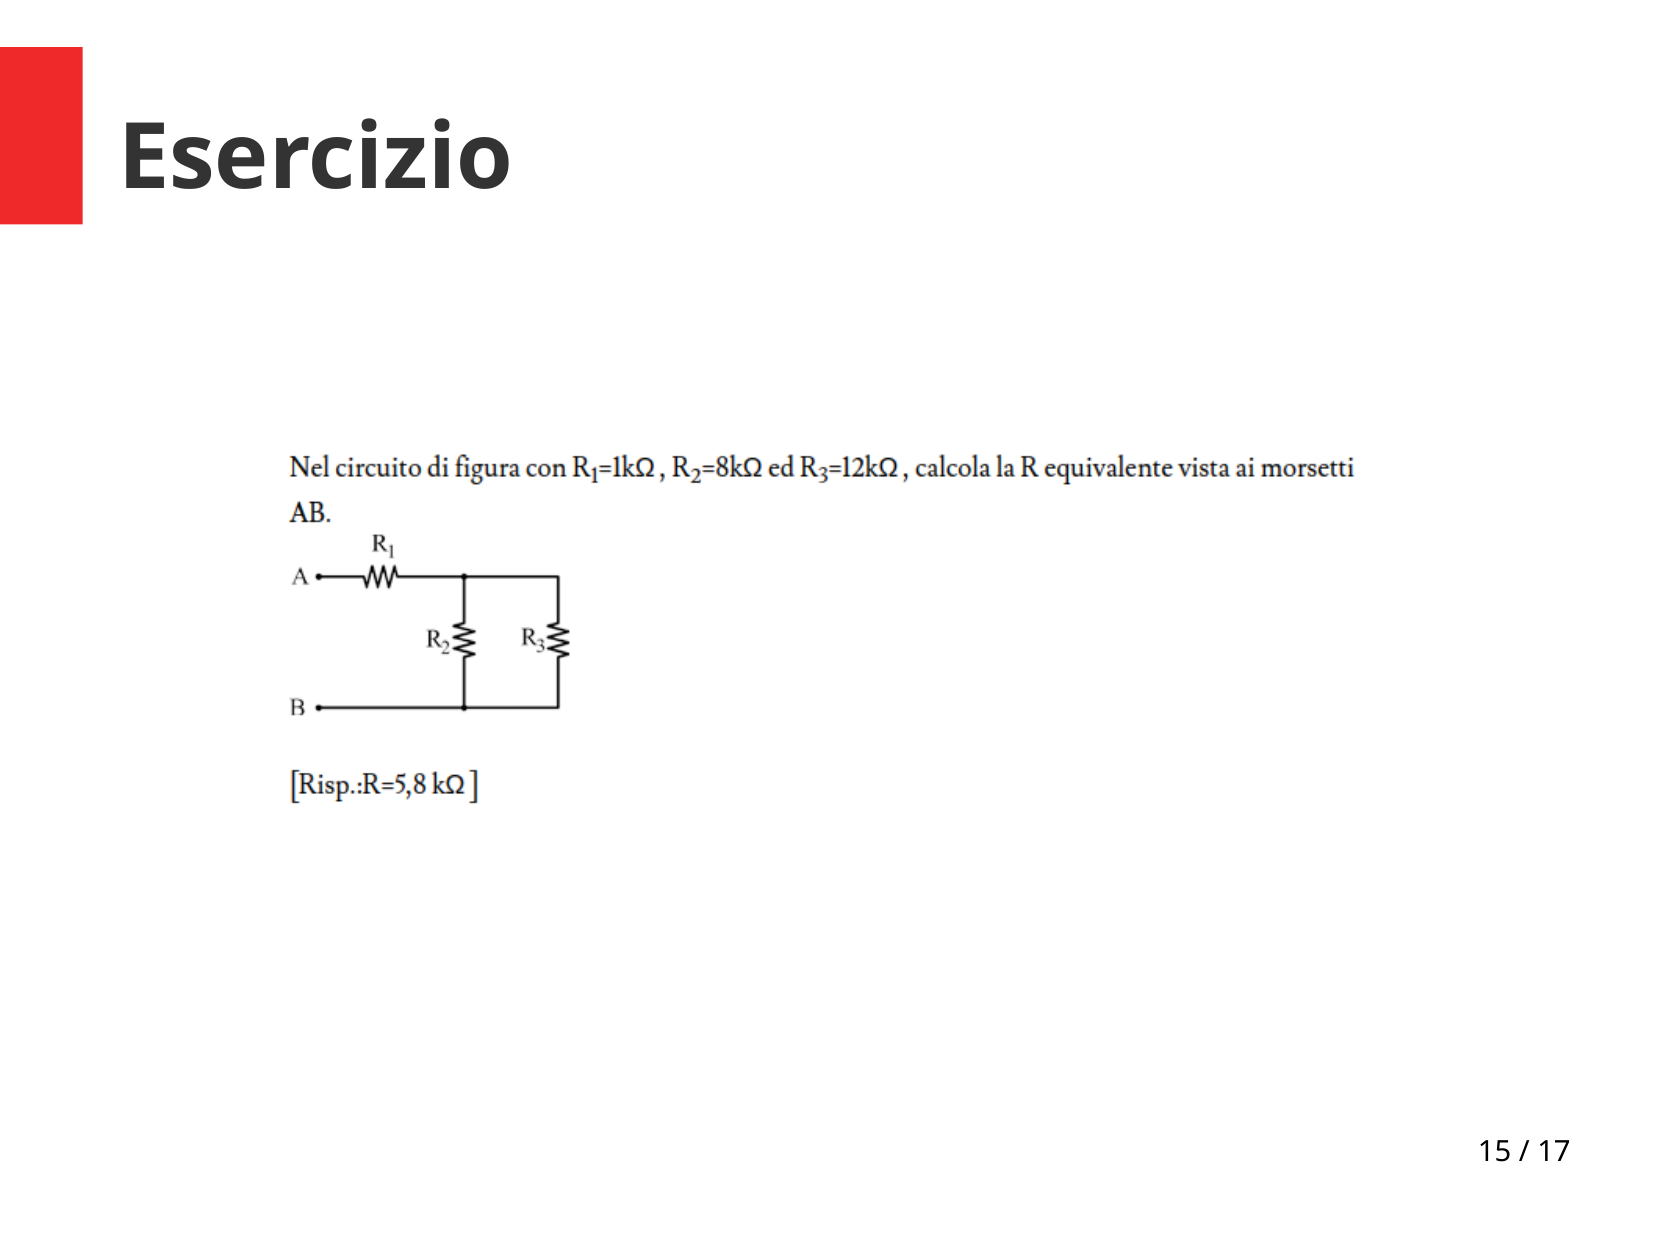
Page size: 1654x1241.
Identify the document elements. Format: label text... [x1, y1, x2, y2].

title Esercizio [118, 49, 1571, 257]
picture [274, 436, 1383, 808]
